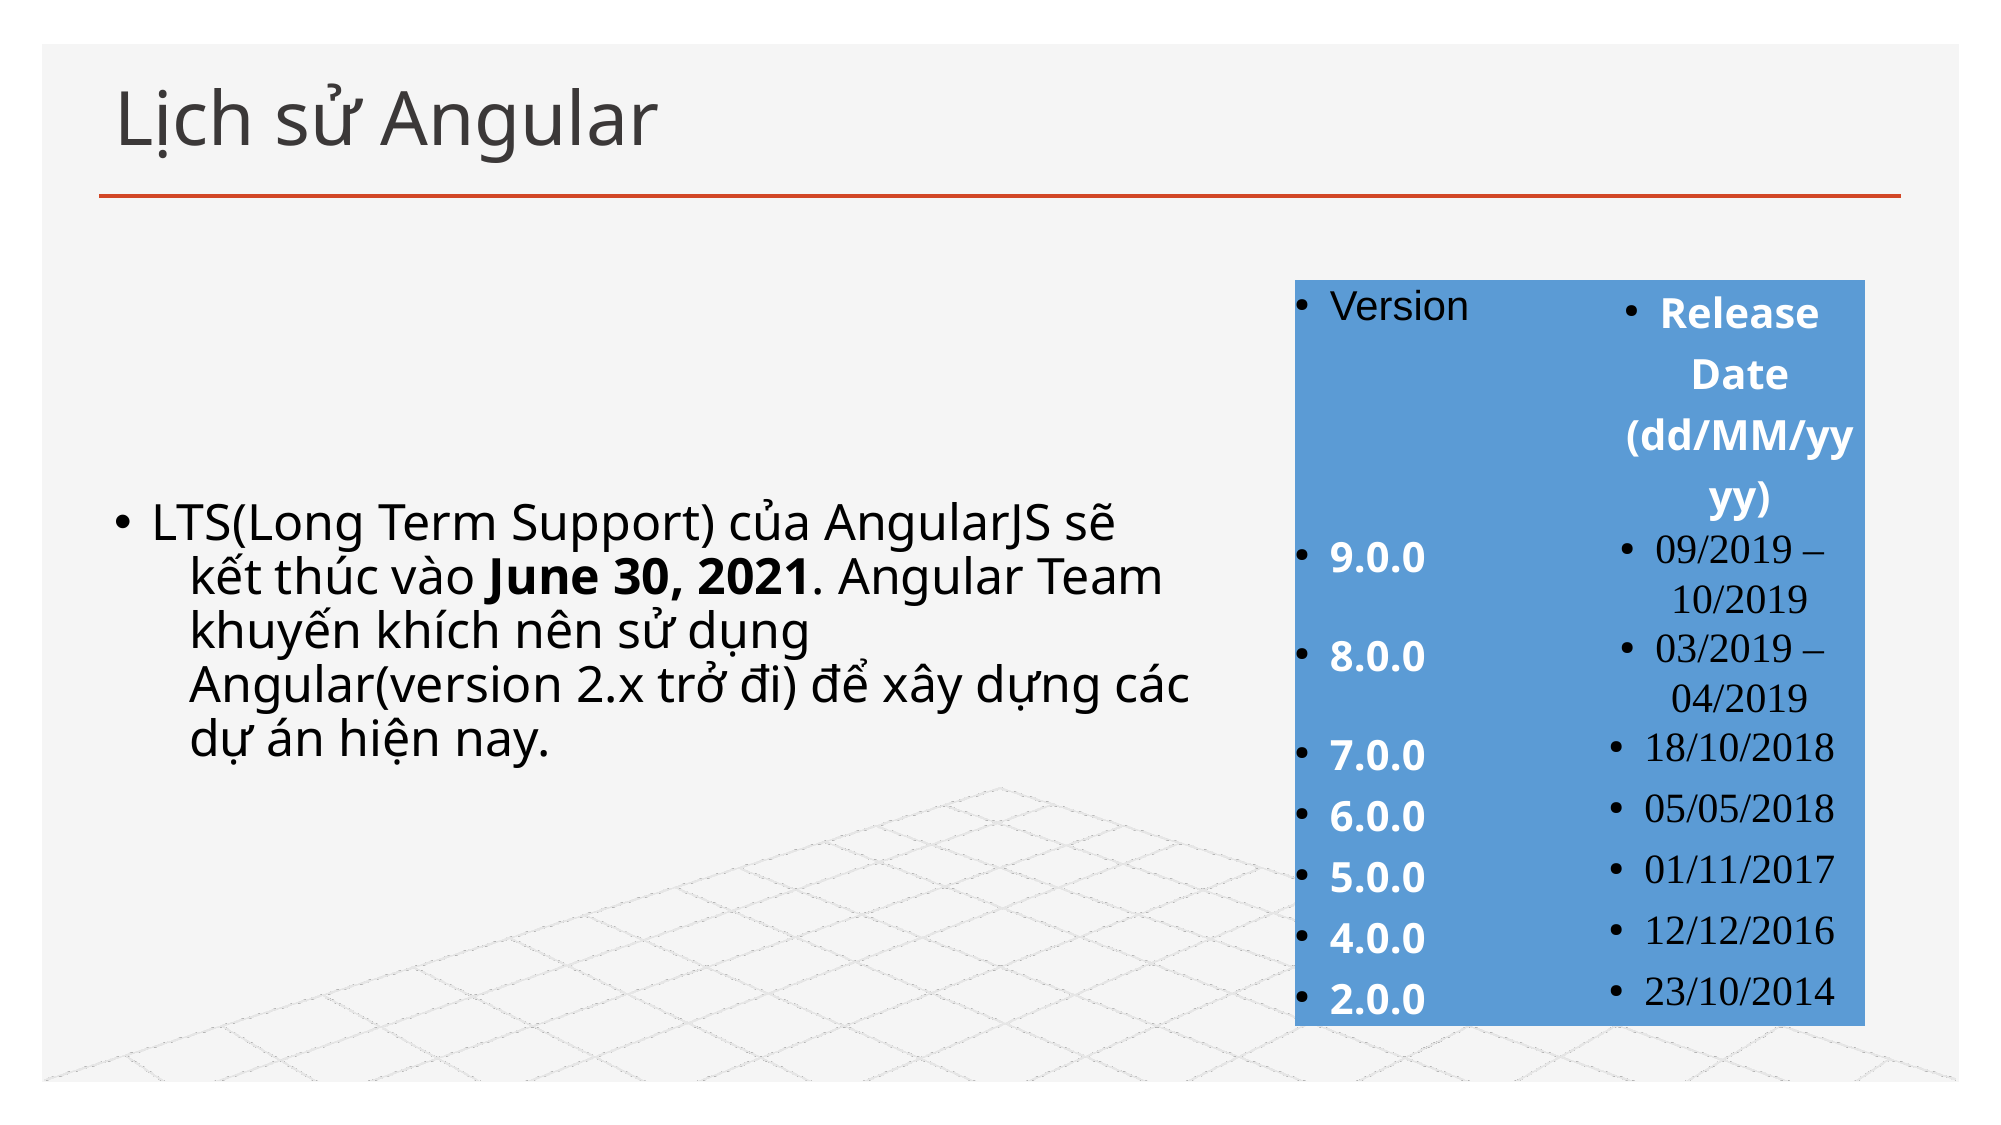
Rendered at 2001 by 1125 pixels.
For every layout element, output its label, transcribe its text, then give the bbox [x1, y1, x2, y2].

table_cell 5.0.0 [1295, 843, 1580, 904]
table_cell 09/2019 – 10/2019 [1580, 524, 1865, 622]
list LTS(Long Term Support) của AngularJS sẽ kết thúc vào June 30, 2021. Angular Team khuyến khích nên sử dụng Angular(version 2.x trở đi) để xây dựng các dự án hiện nay. [99, 213, 1212, 1052]
table_cell 8.0.0 [1295, 622, 1580, 721]
table_cell 01/11/2017 [1580, 843, 1865, 904]
table_cell 9.0.0 [1295, 524, 1580, 622]
table_cell 18/10/2018 [1580, 721, 1865, 782]
table_cell 4.0.0 [1295, 904, 1580, 965]
table_cell 03/2019 – 04/2019 [1580, 622, 1865, 721]
table_header Release Date (dd/MM/yyyy) [1580, 280, 1865, 524]
table_cell 7.0.0 [1295, 721, 1580, 782]
table_cell 12/12/2016 [1580, 904, 1865, 965]
table_cell 05/05/2018 [1580, 782, 1865, 843]
table_cell 23/10/2014 [1580, 965, 1865, 1026]
table_cell 6.0.0 [1295, 782, 1580, 843]
table_cell 2.0.0 [1295, 965, 1580, 1026]
text_box Lịch sử Angular [99, 73, 1901, 197]
table_header Version [1295, 280, 1580, 524]
